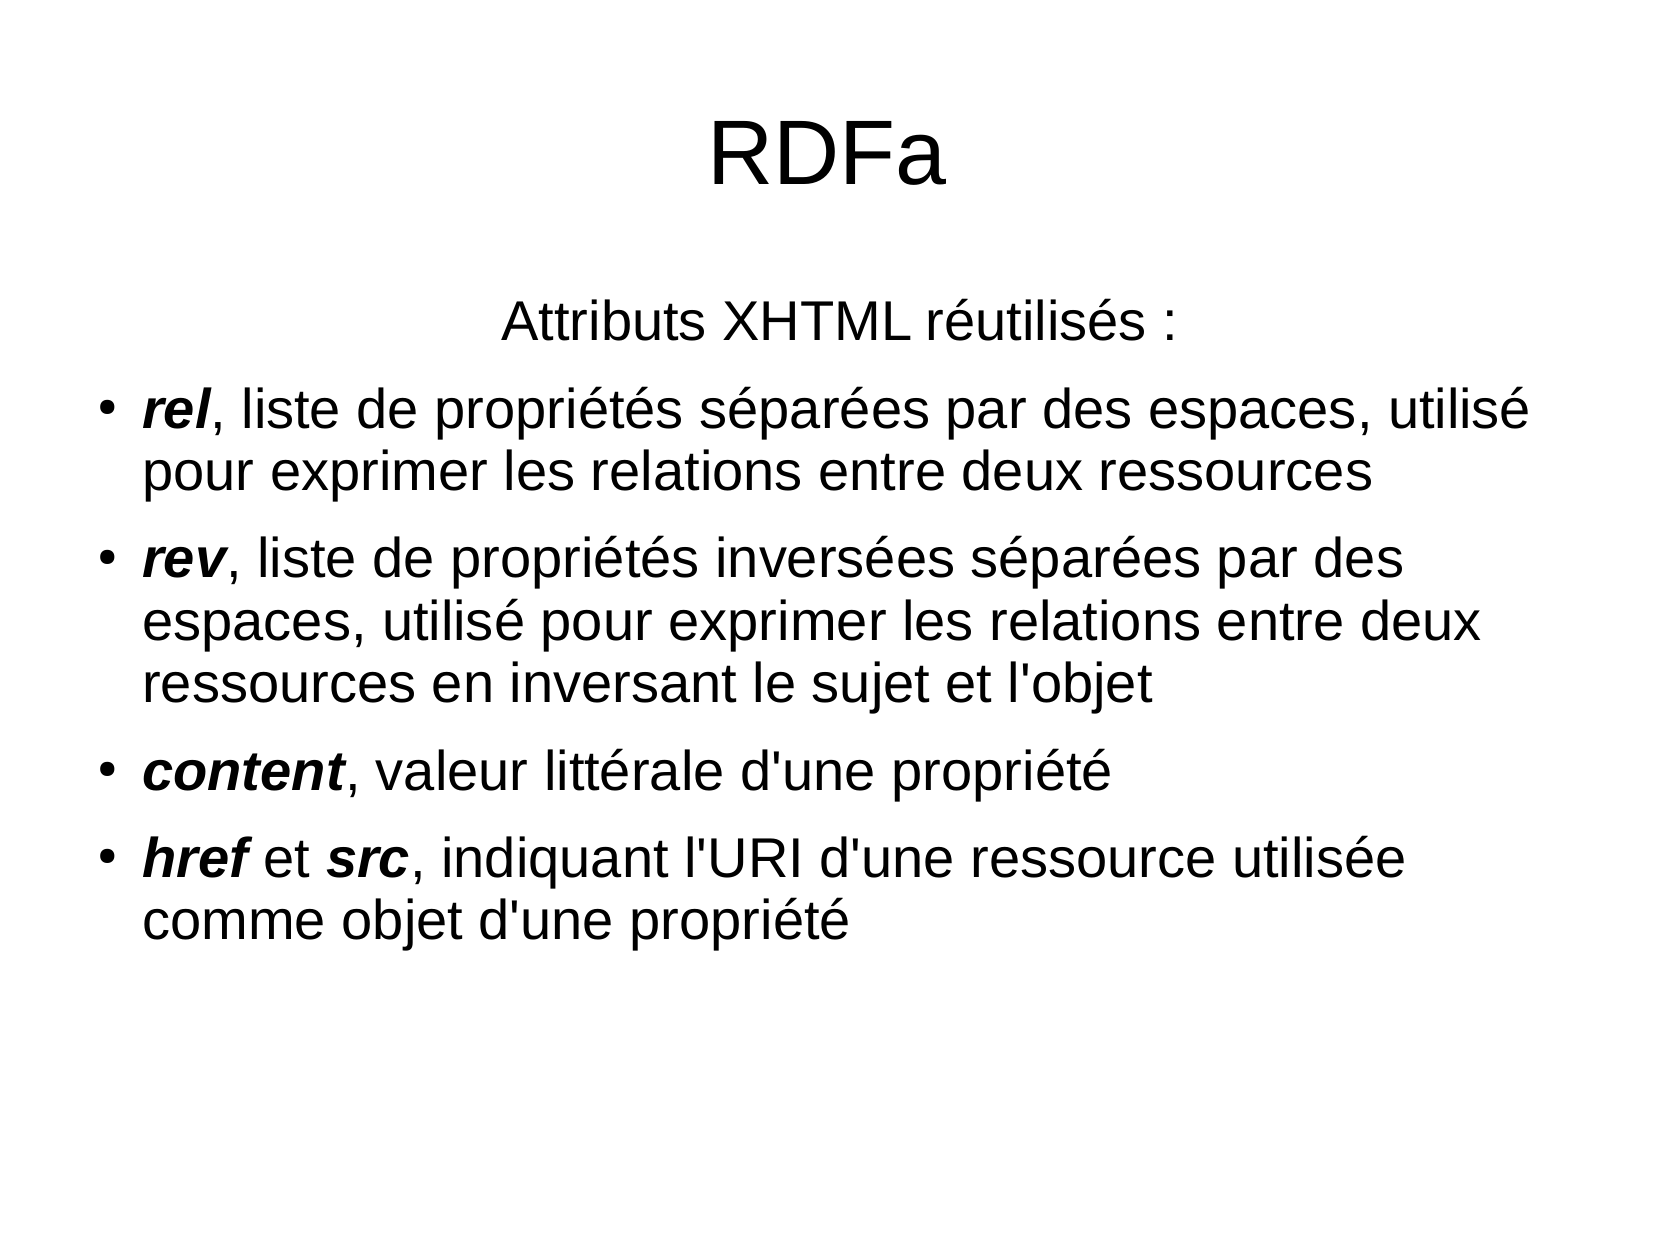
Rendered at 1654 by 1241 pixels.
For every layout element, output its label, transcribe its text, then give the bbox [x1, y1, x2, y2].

title RDFa [82, 49, 1571, 257]
list Attributs XHTML réutilisés : rel, liste de propriétés séparées par des espaces, utilisé pour exprimer les relations entre deux ressources rev, liste de propriétés inversées séparées par des espaces, utilisé pour exprimer les relations entre deux ressources en inversant le sujet et l'objet content, valeur littérale d'une propriété href et src, indiquant l'URI d'une ressource utilisée comme objet d'une propriété [82, 290, 1538, 1010]
